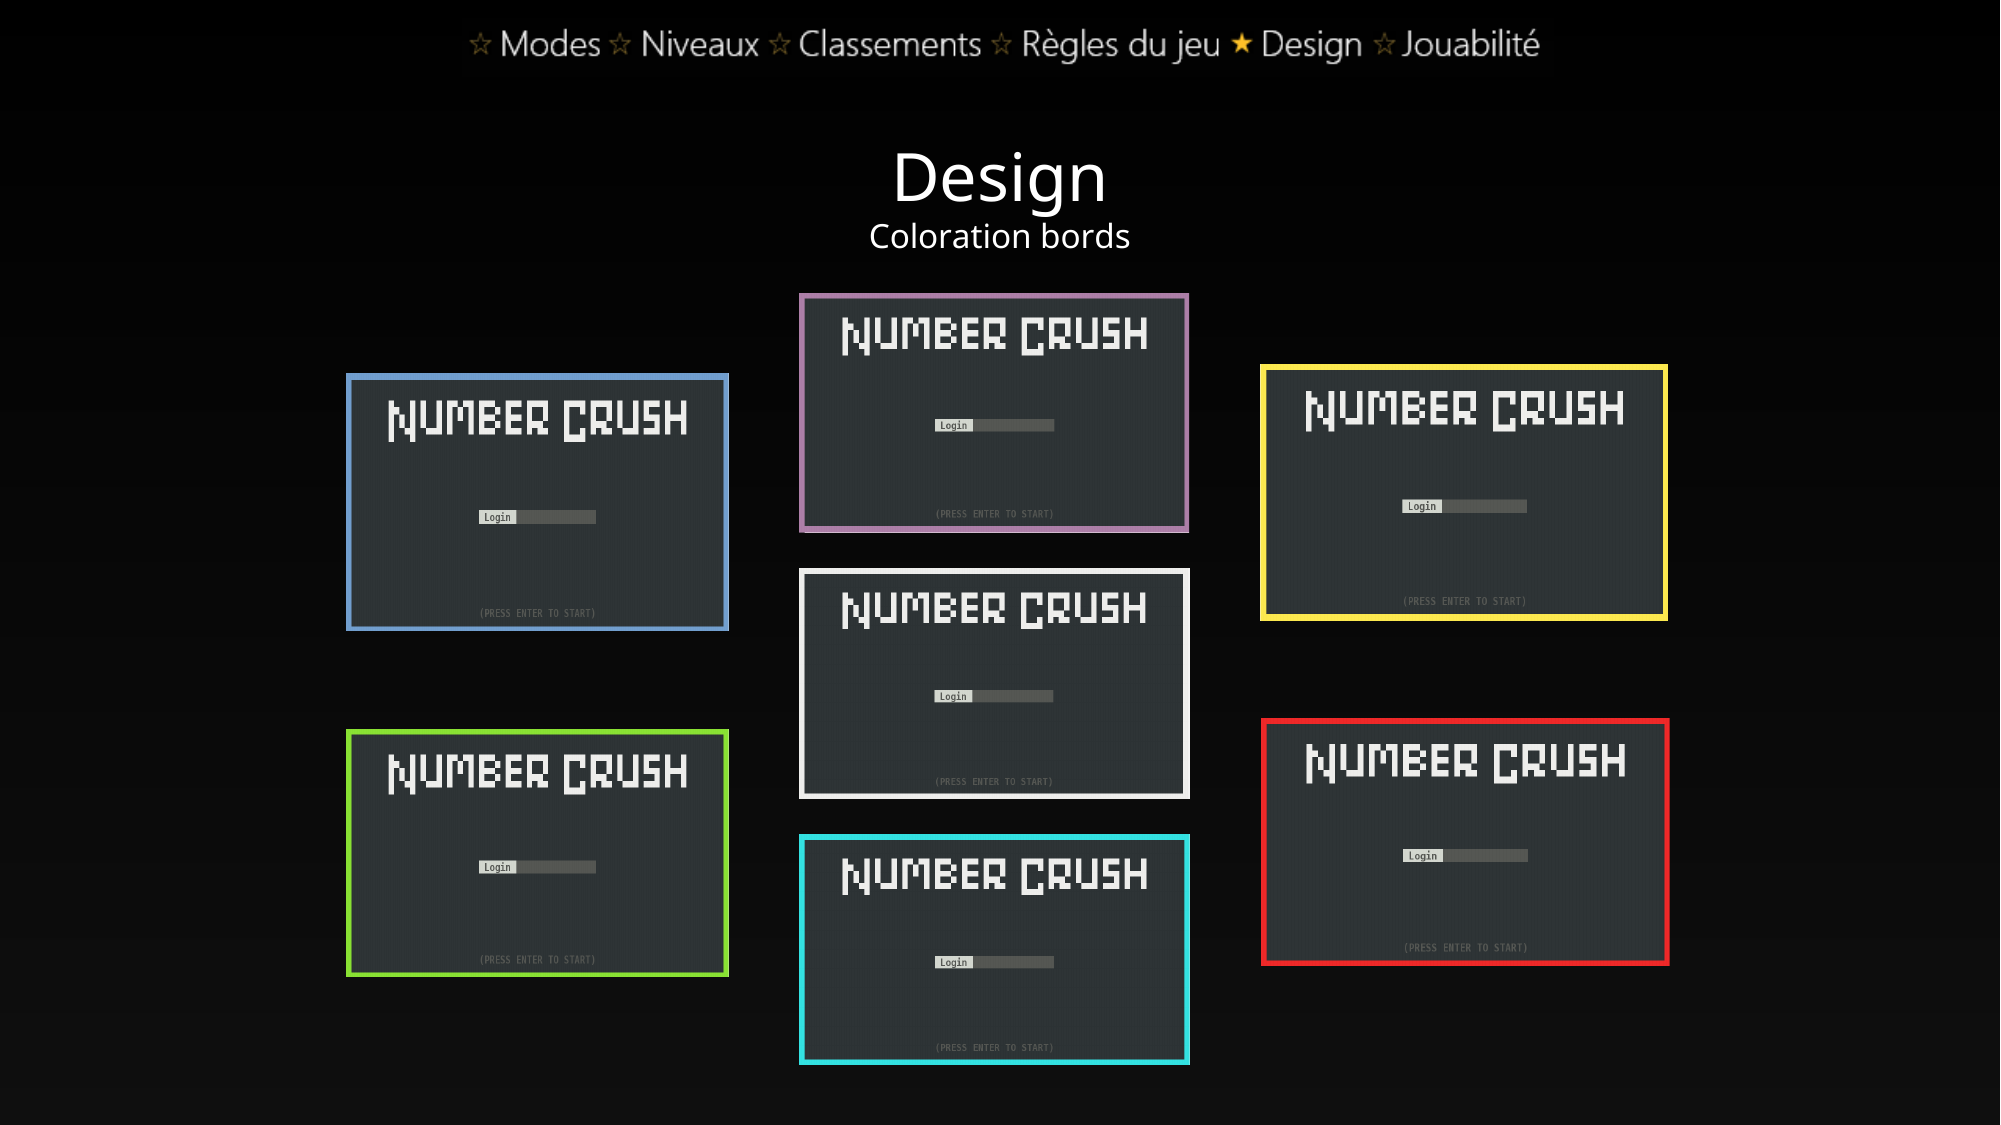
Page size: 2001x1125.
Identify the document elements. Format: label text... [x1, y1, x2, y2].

picture [462, 18, 1554, 77]
picture [346, 729, 729, 977]
picture [799, 834, 1190, 1065]
picture [1260, 364, 1668, 621]
picture [346, 373, 729, 631]
text_box Design Coloration bords [649, 127, 1351, 264]
picture [799, 568, 1190, 799]
picture [1261, 718, 1670, 966]
picture [799, 293, 1190, 533]
